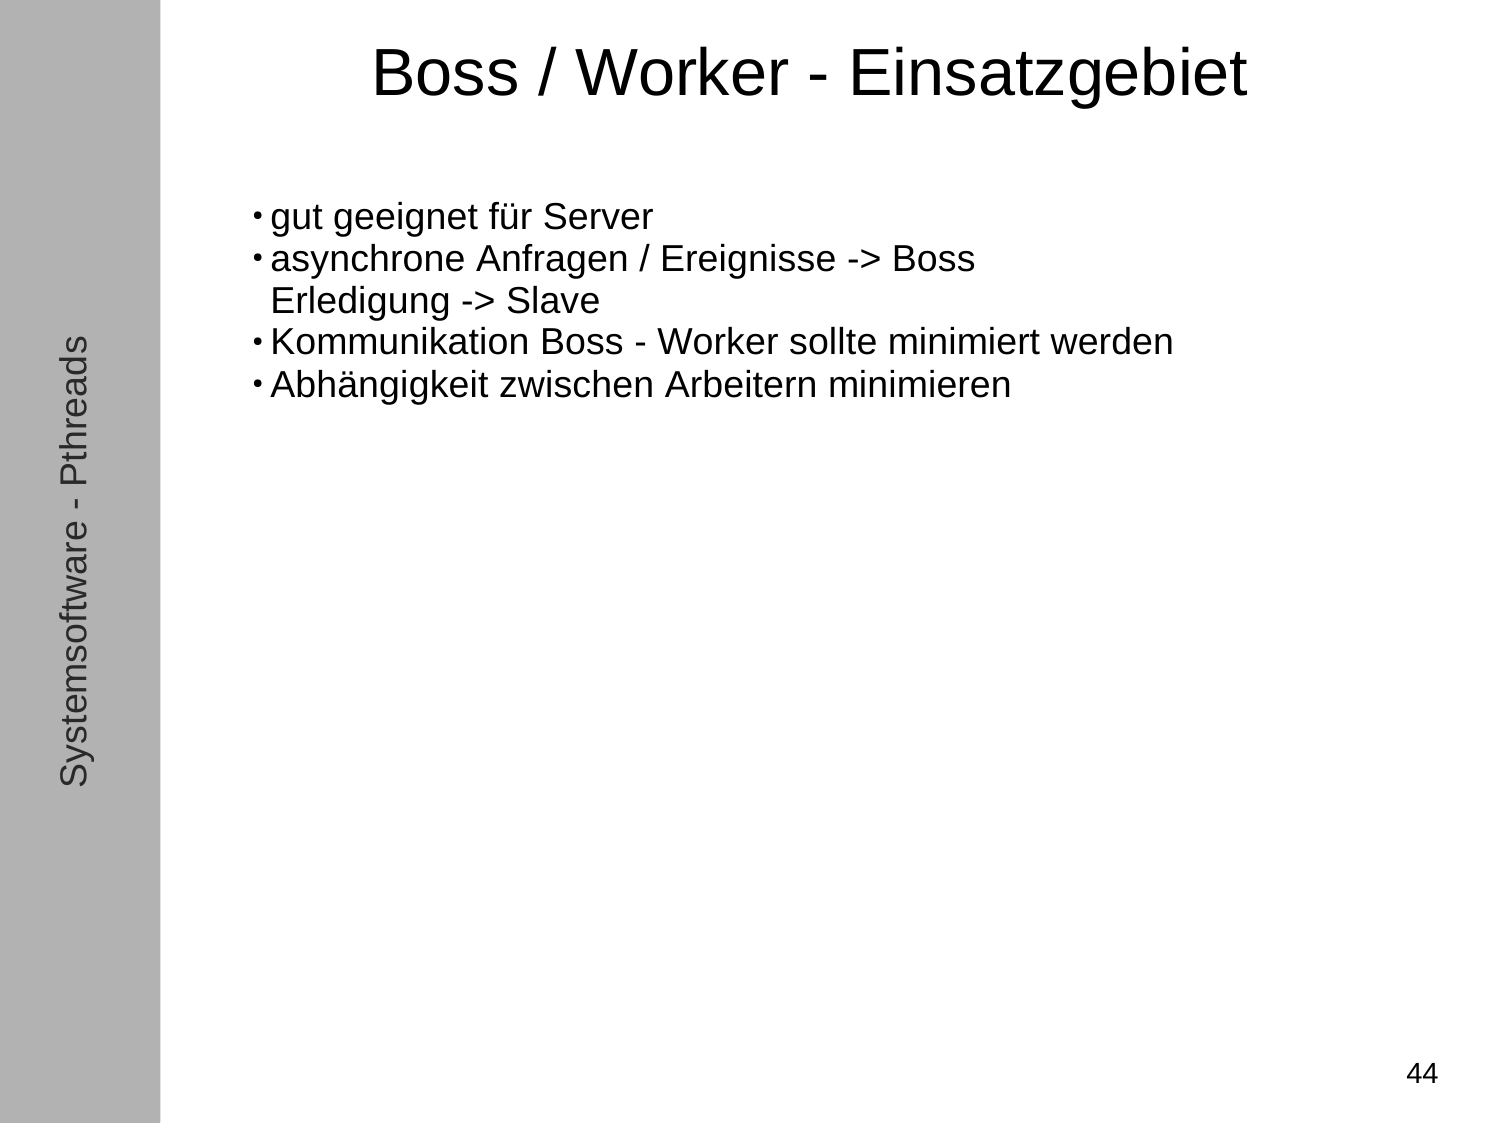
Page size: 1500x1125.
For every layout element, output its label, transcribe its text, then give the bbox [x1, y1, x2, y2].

text_box gut geeignet für Server asynchrone Anfragen / Ereignisse -> Boss Erledigung -> Slave Kommunikation Boss - Worker sollte minimiert werden Abhängigkeit zwischen Arbeitern minimieren [237, 187, 1448, 918]
text_box Boss / Worker - Einsatzgebiet [305, 27, 1316, 123]
text_box [0, 0, 160, 1123]
text_box Systemsoftware - Pthreads [47, 1, 121, 1124]
text_box <number> [1406, 1057, 1500, 1106]
